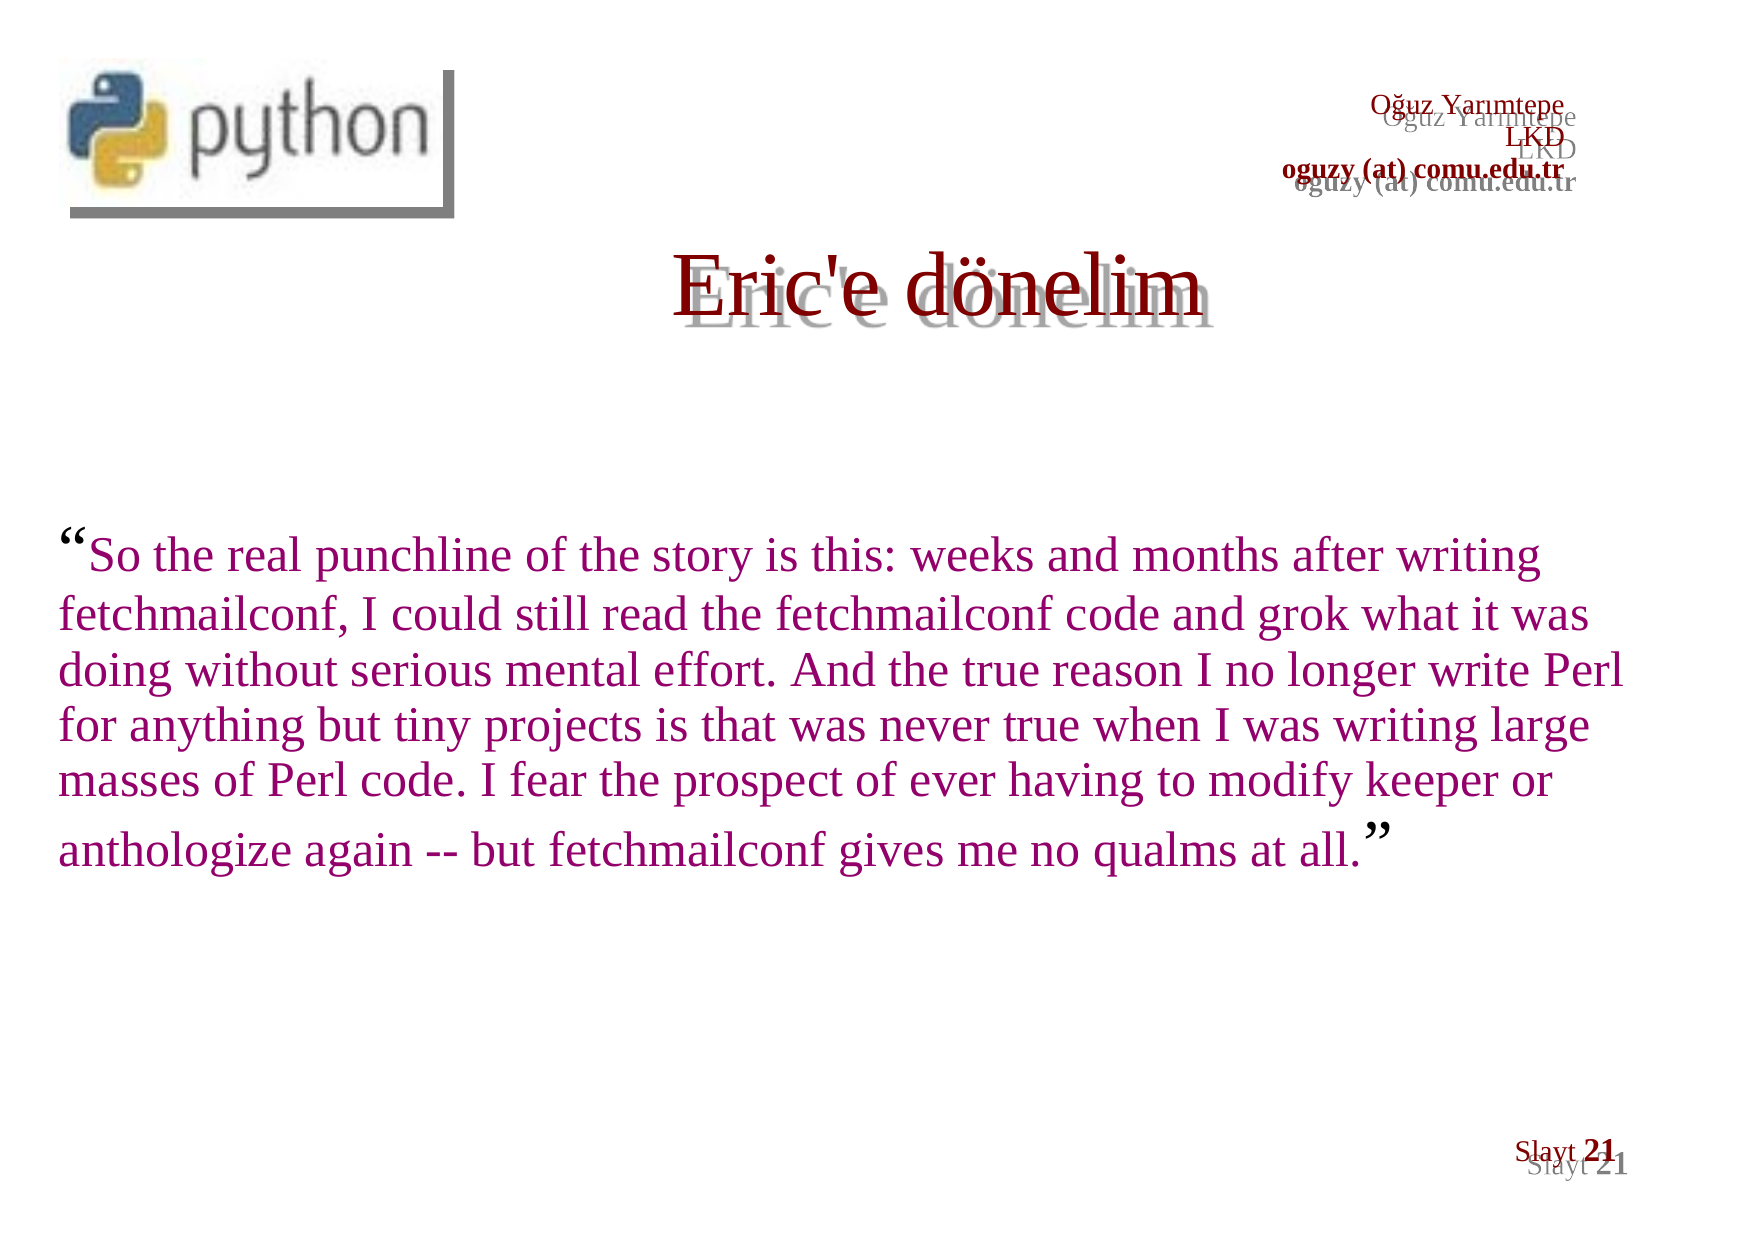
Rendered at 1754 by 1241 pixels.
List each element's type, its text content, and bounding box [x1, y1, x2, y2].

picture [59, 58, 443, 207]
title Eric'e dönelim [194, 214, 1684, 355]
subtitle “So the real punchline of the story is this: weeks and months after writing fetchmailconf, I could still read the fetchmailconf code and grok what it was doing without serious mental effort. And the true reason I no longer write Perl for anything but tiny projects is that was never true when I was writing large masses of Perl code. I fear the prospect of ever having to modify keeper or anthologize again -- but fetchmailconf gives me no qualms at all.” [59, 360, 1695, 1034]
